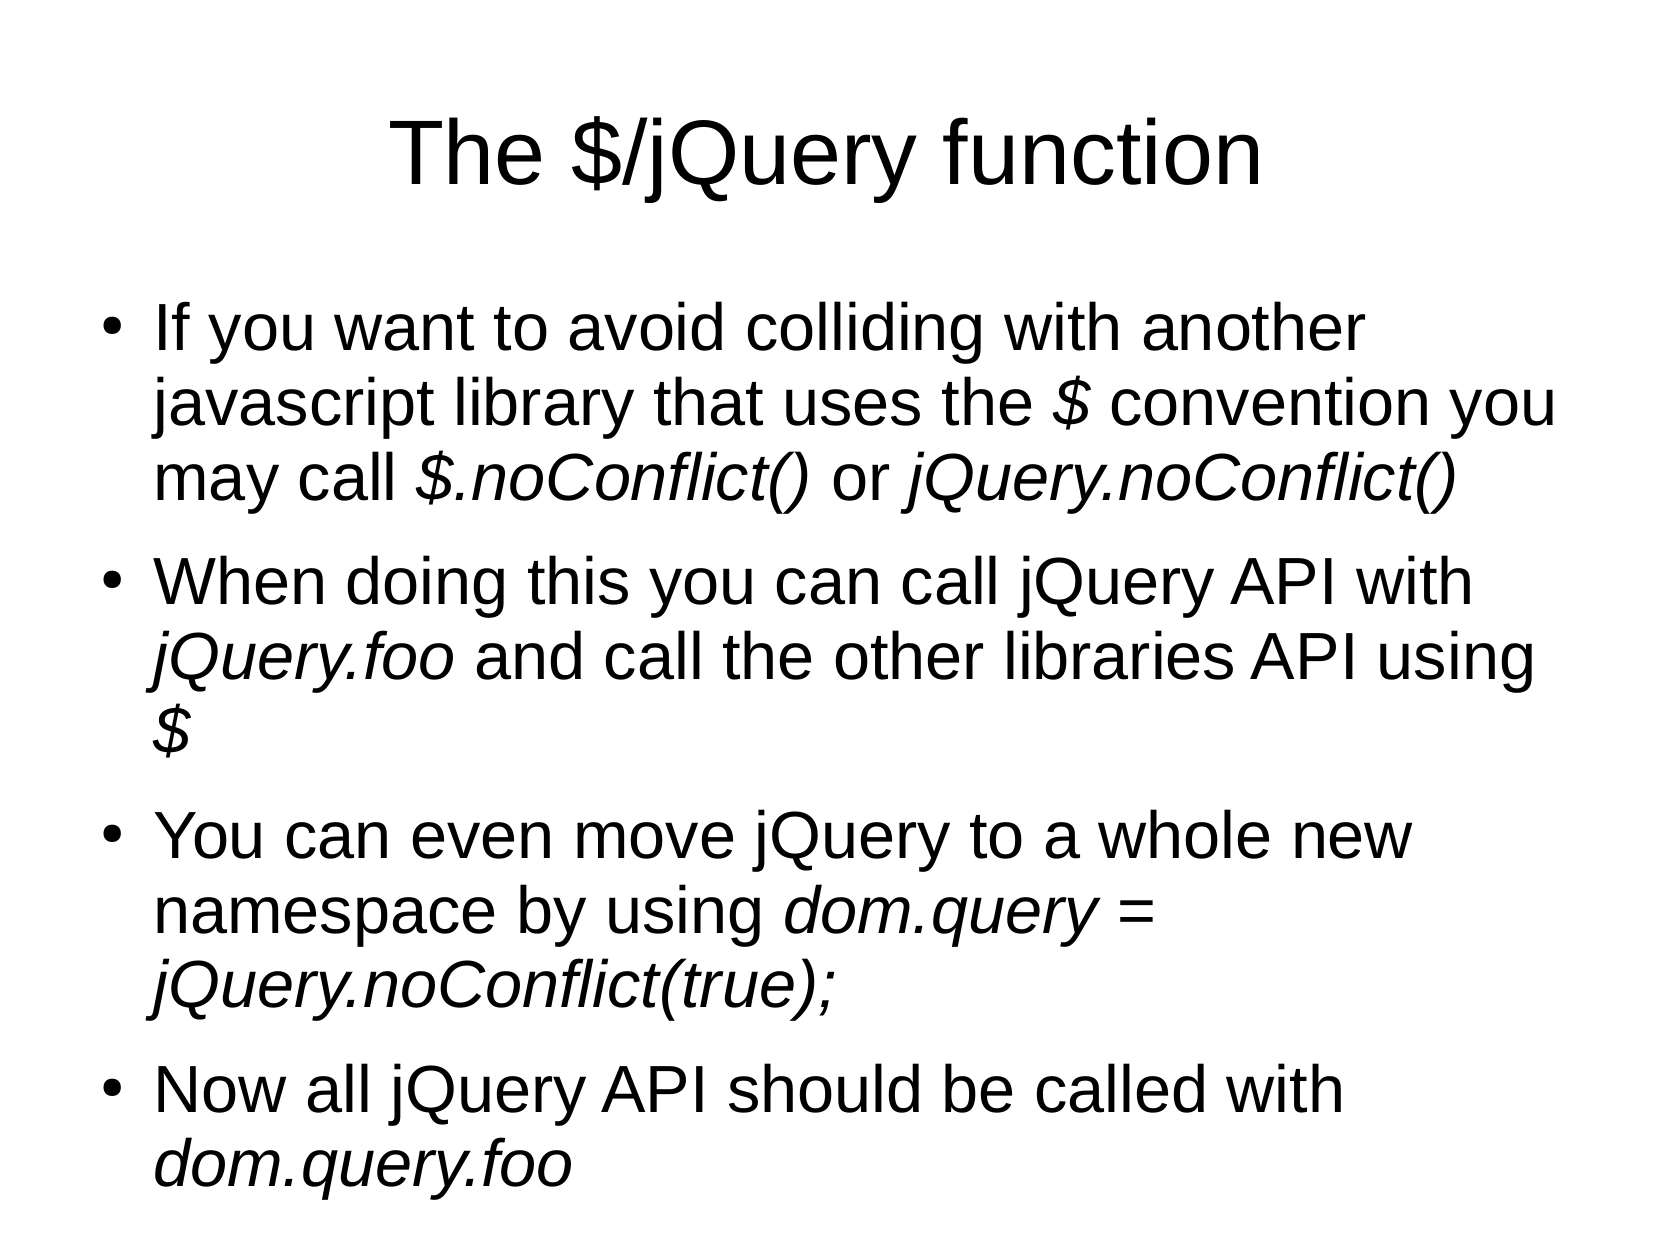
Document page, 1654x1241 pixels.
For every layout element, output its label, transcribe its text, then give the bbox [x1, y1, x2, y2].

title The $/jQuery function [82, 56, 1571, 250]
list If you want to avoid colliding with another javascript library that uses the $ convention you may call $.noConflict() or jQuery.noConflict() When doing this you can call jQuery API with jQuery.foo and call the other libraries API using $ You can even move jQuery to a whole new namespace by using dom.query = jQuery.noConflict(true); Now all jQuery API should be called with dom.query.foo [82, 290, 1571, 1202]
